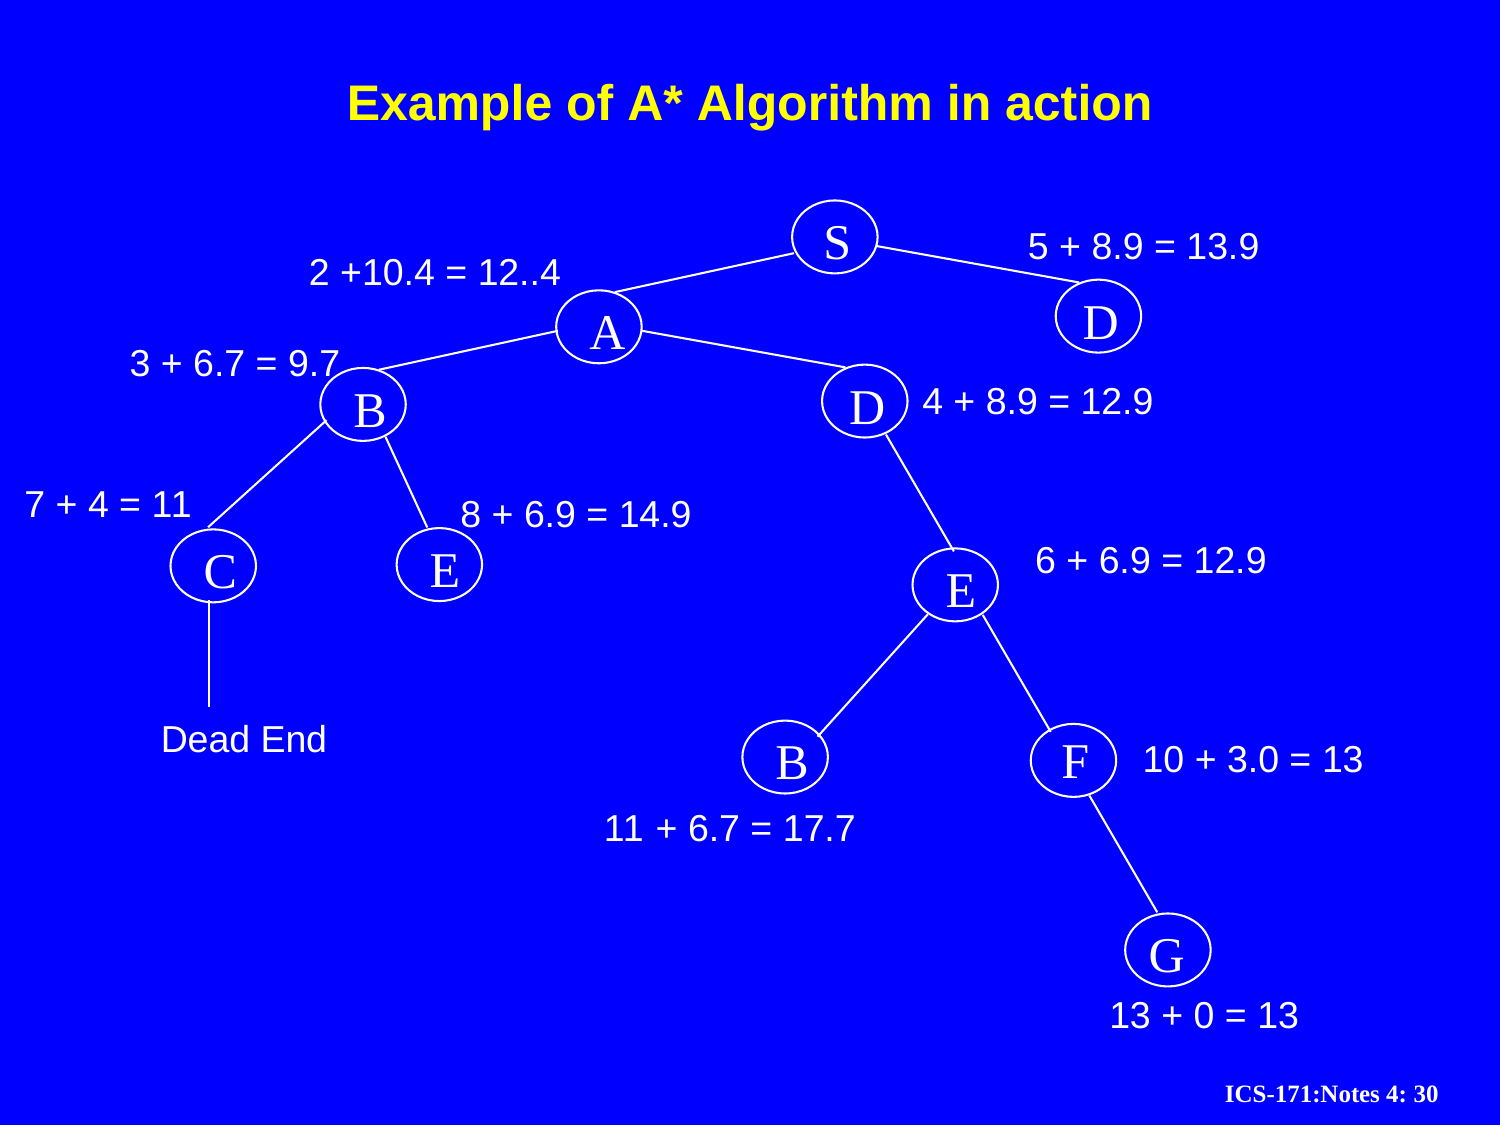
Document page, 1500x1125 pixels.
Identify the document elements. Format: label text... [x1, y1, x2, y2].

text_box Dead End [146, 708, 343, 768]
text_box 2 +10.4 = 12..4 [294, 240, 577, 301]
text_box 6 + 6.9 = 12.9 [1020, 528, 1282, 588]
text_box B [760, 722, 824, 796]
text_box B [338, 369, 402, 445]
text_box F [1046, 720, 1105, 796]
text_box D [1067, 282, 1134, 358]
text_box 8 + 6.9 = 14.9 [445, 482, 707, 543]
text_box E [930, 550, 991, 625]
text_box 10 + 3.0 = 13 [1127, 727, 1379, 787]
text_box 7 + 4 = 11 [9, 473, 209, 533]
text_box E [414, 529, 476, 605]
text_box D [834, 367, 901, 442]
text_box G [1133, 915, 1200, 983]
text_box 5 + 8.9 = 13.9 [1013, 214, 1275, 275]
text_box A [574, 292, 641, 367]
text_box S [808, 202, 867, 277]
text_box 4 + 8.9 = 12.9 [907, 370, 1169, 430]
text_box 13 + 0 = 13 [1094, 983, 1314, 1044]
title Example of A* Algorithm in action [112, 49, 1388, 150]
text_box 3 + 6.7 = 9.7 [114, 331, 356, 392]
text_box C [188, 531, 252, 606]
text_box 11 + 6.7 = 17.7 [589, 796, 872, 857]
